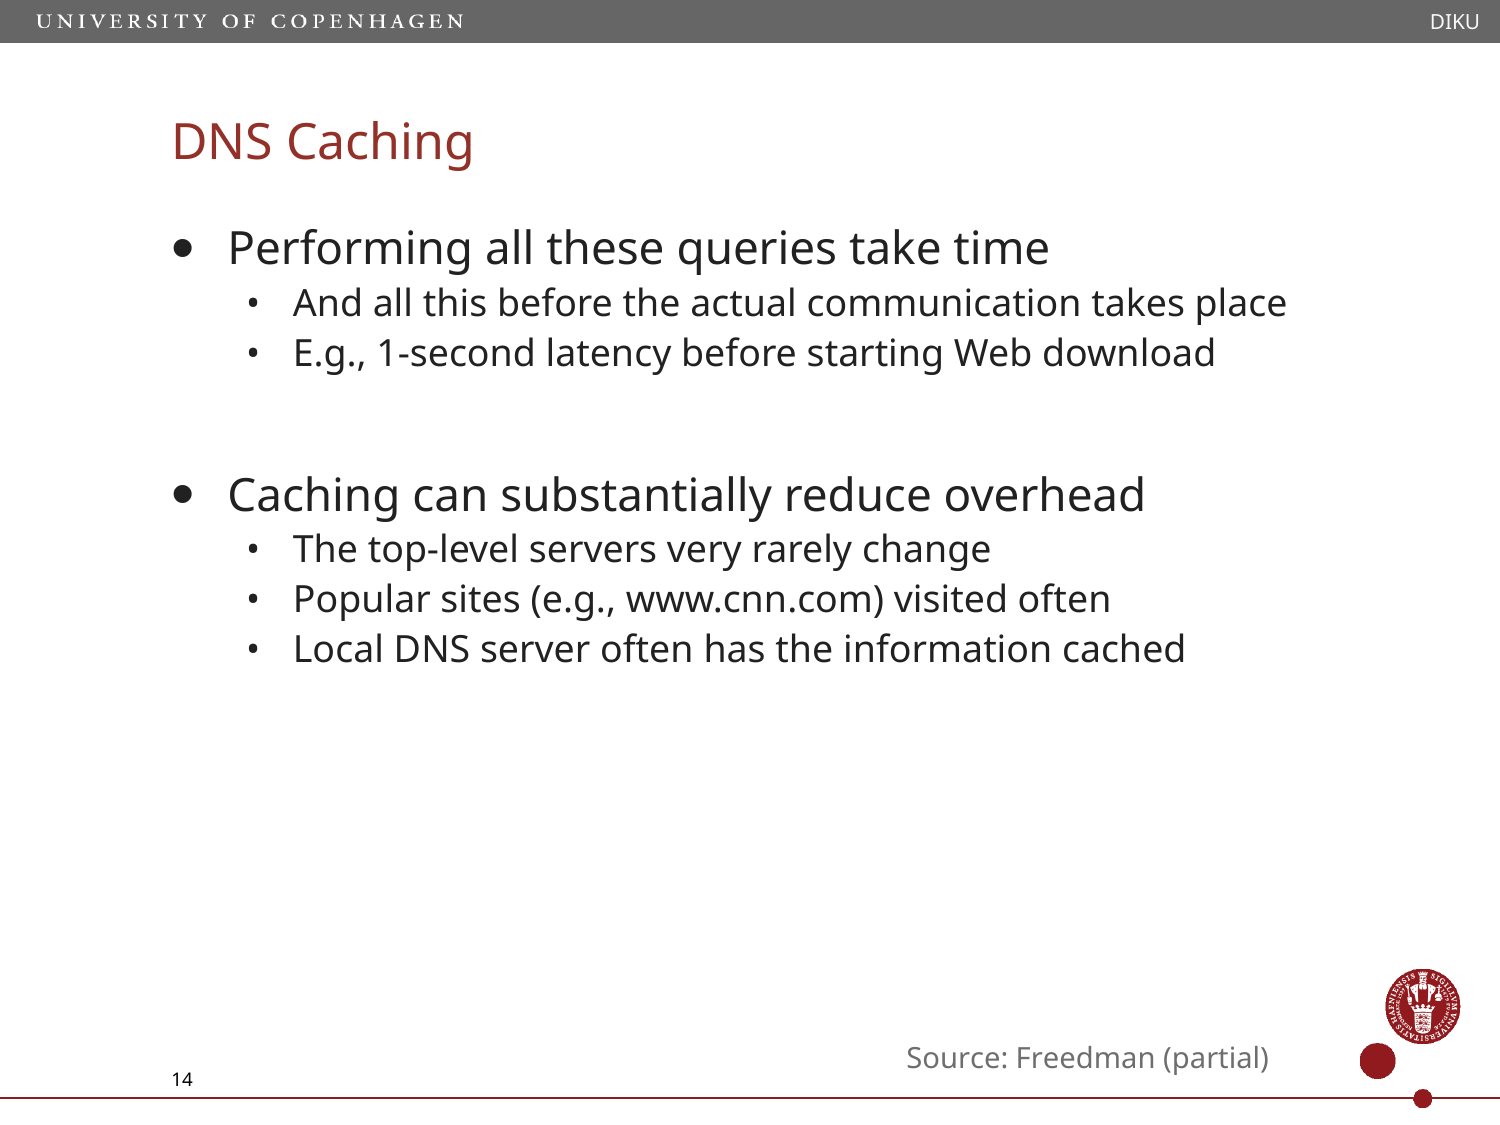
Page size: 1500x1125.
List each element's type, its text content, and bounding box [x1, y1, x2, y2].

list Performing all these queries take time And all this before the actual communication takes place E.g., 1-second latency before starting Web download Caching can substantially reduce overhead The top-level servers very rarely change Popular sites (e.g., www.cnn.com) visited often Local DNS server often has the information cached [171, 225, 1329, 900]
text_box Source: Freedman (partial) [891, 1031, 1341, 1083]
text_box DIKU [469, 0, 1495, 43]
title DNS Caching [171, 75, 1329, 171]
picture [0, 910, 1500, 1122]
text_box <number> [171, 1067, 522, 1092]
